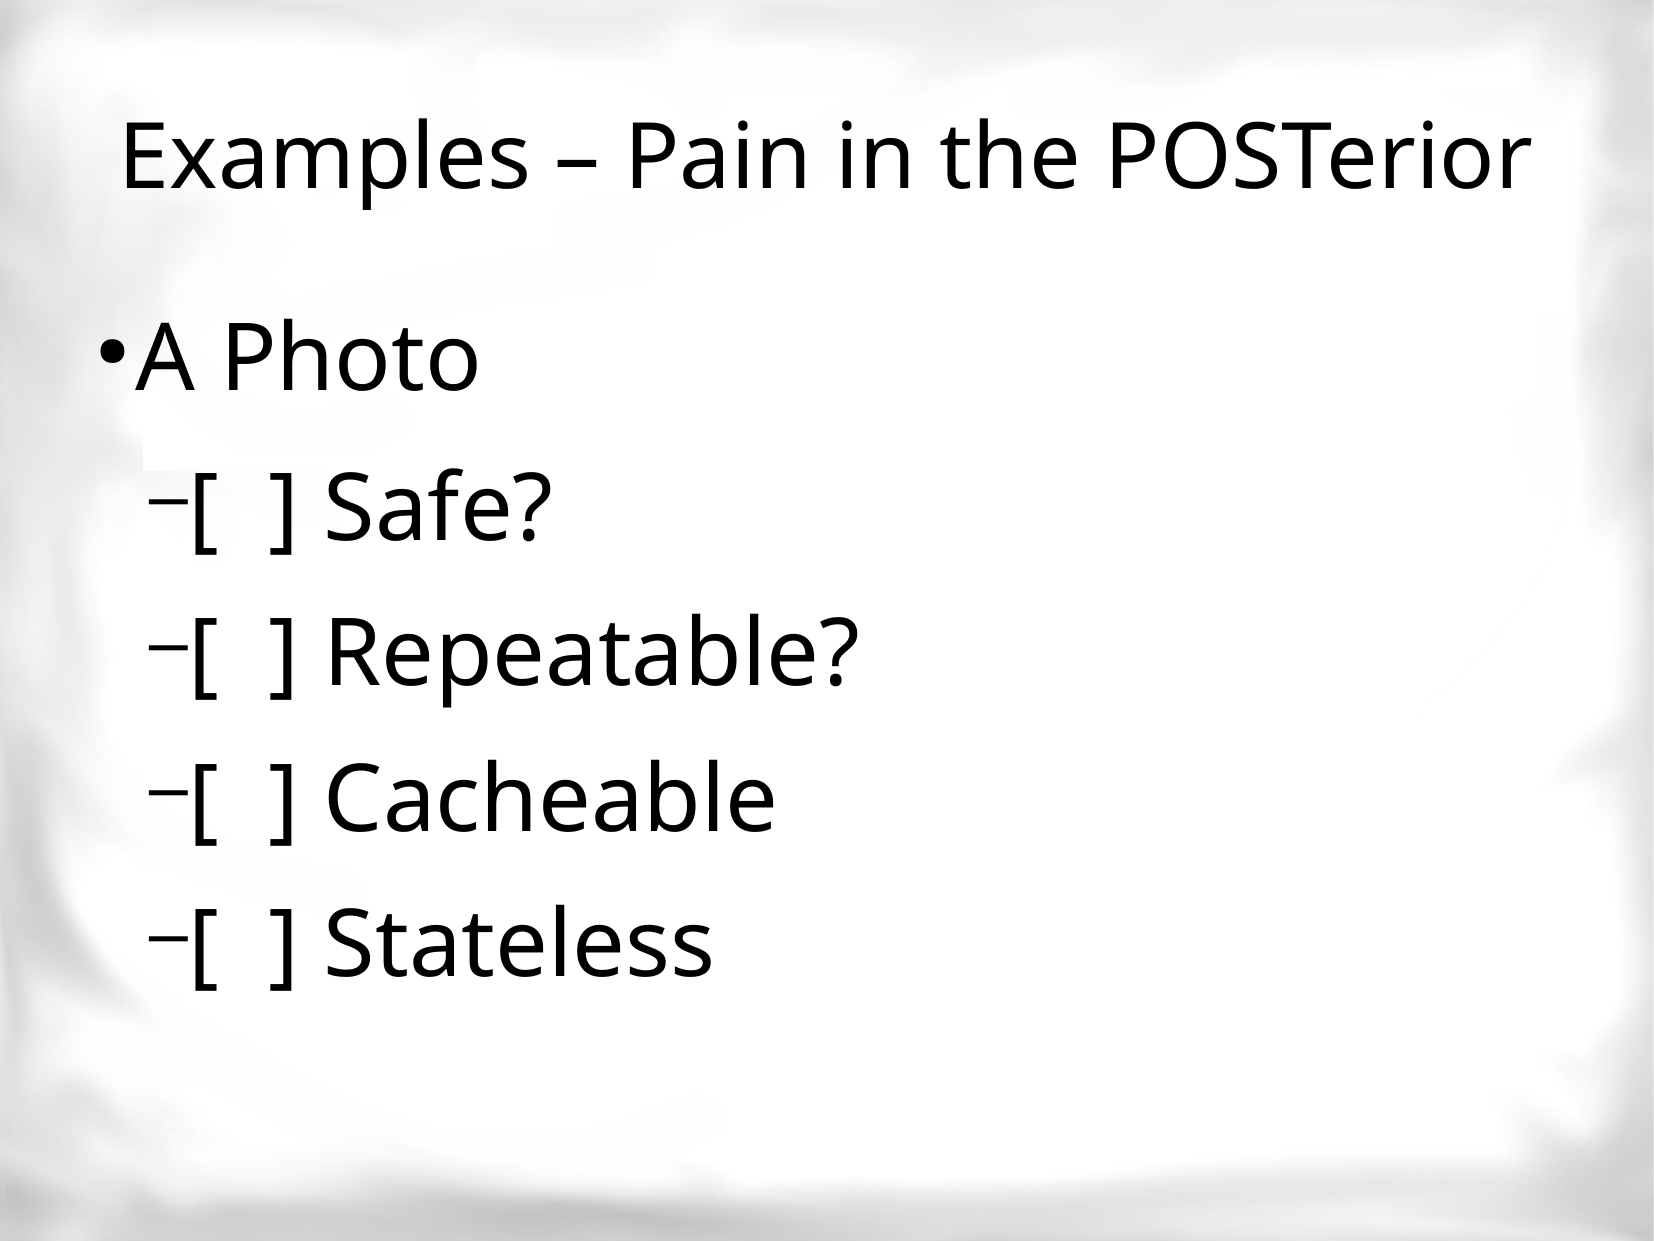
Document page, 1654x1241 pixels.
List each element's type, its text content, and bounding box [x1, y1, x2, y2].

title Examples – Pain in the POSTerior [82, 49, 1571, 257]
picture [0, 0, 1654, 1241]
list A Photo [ ] Safe? [ ] Repeatable? [ ] Cacheable [ ] Stateless [82, 290, 1571, 1010]
